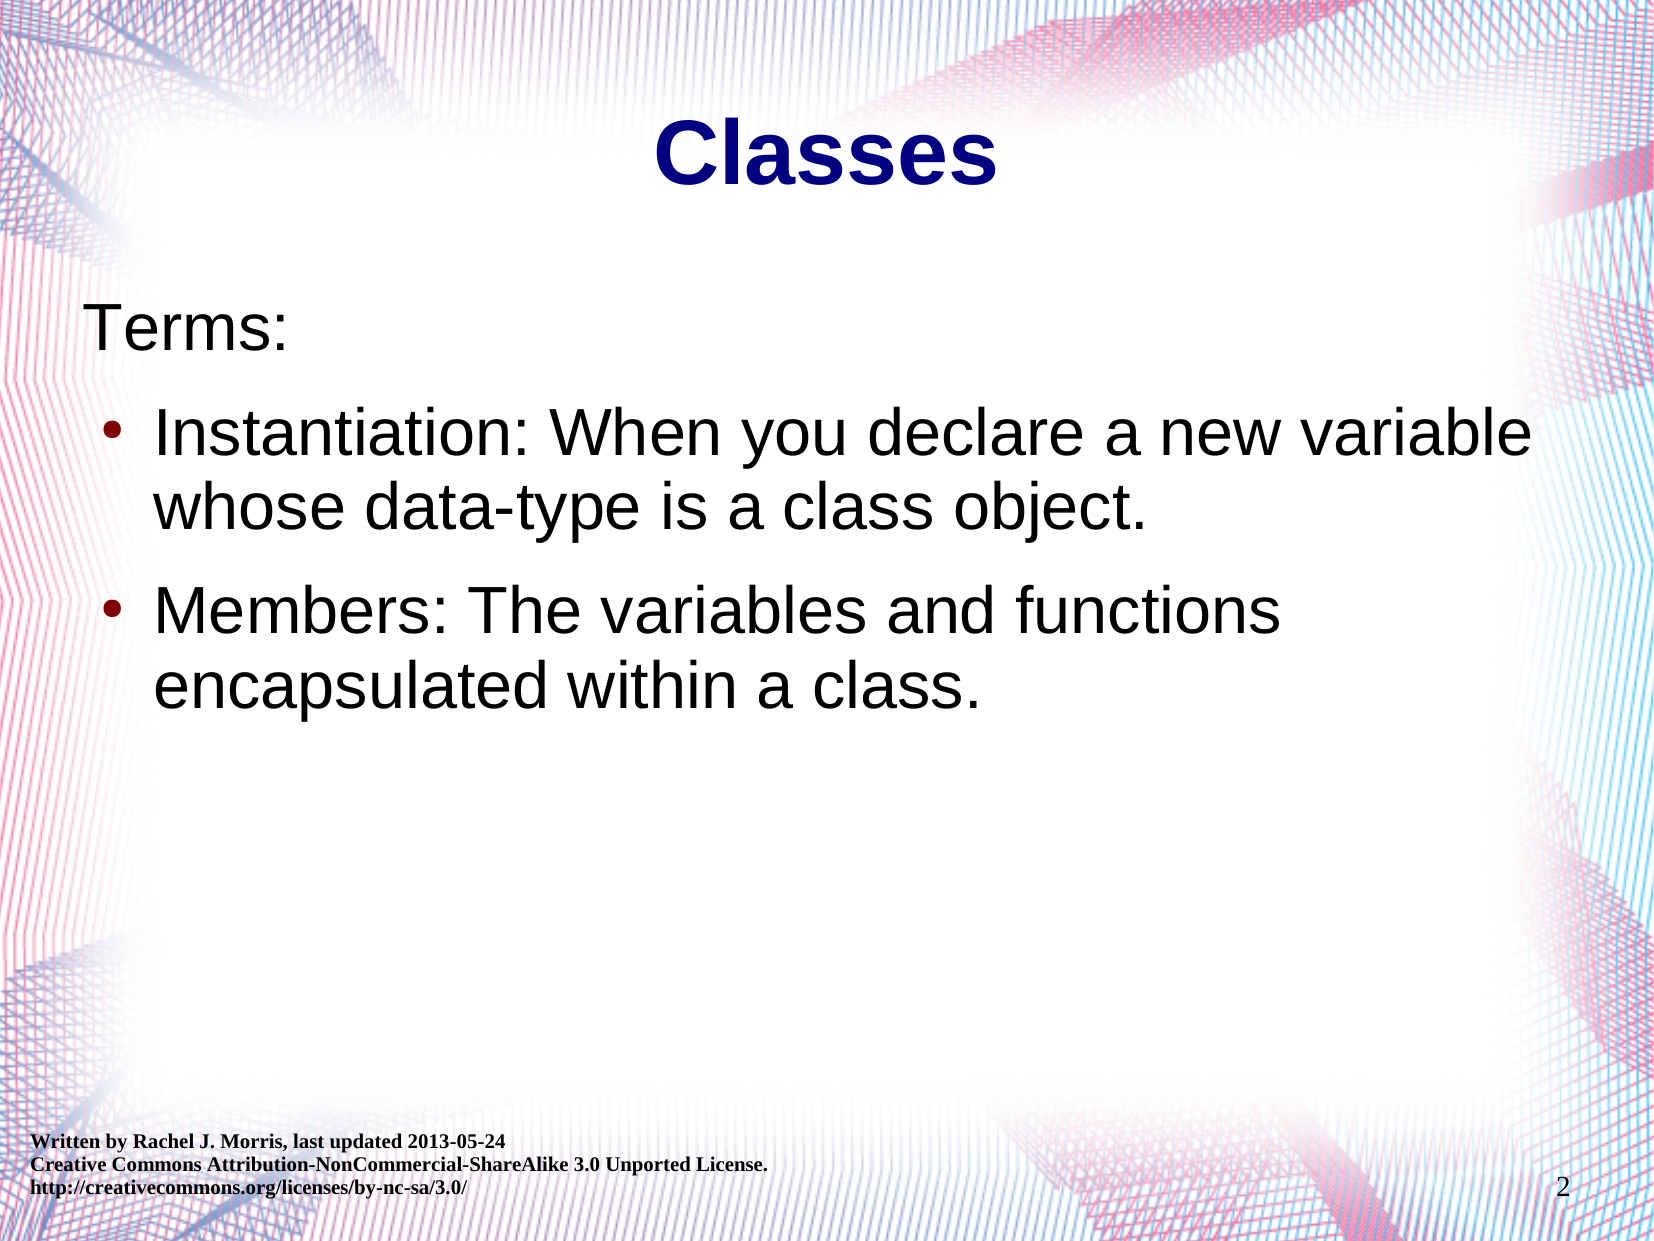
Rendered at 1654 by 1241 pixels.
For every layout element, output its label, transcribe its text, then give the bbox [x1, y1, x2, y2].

list Terms: Instantiation: When you declare a new variable whose data-type is a class object. Members: The variables and functions encapsulated within a class. [82, 290, 1571, 1010]
picture [0, 0, 1654, 1241]
title Classes [82, 49, 1571, 257]
